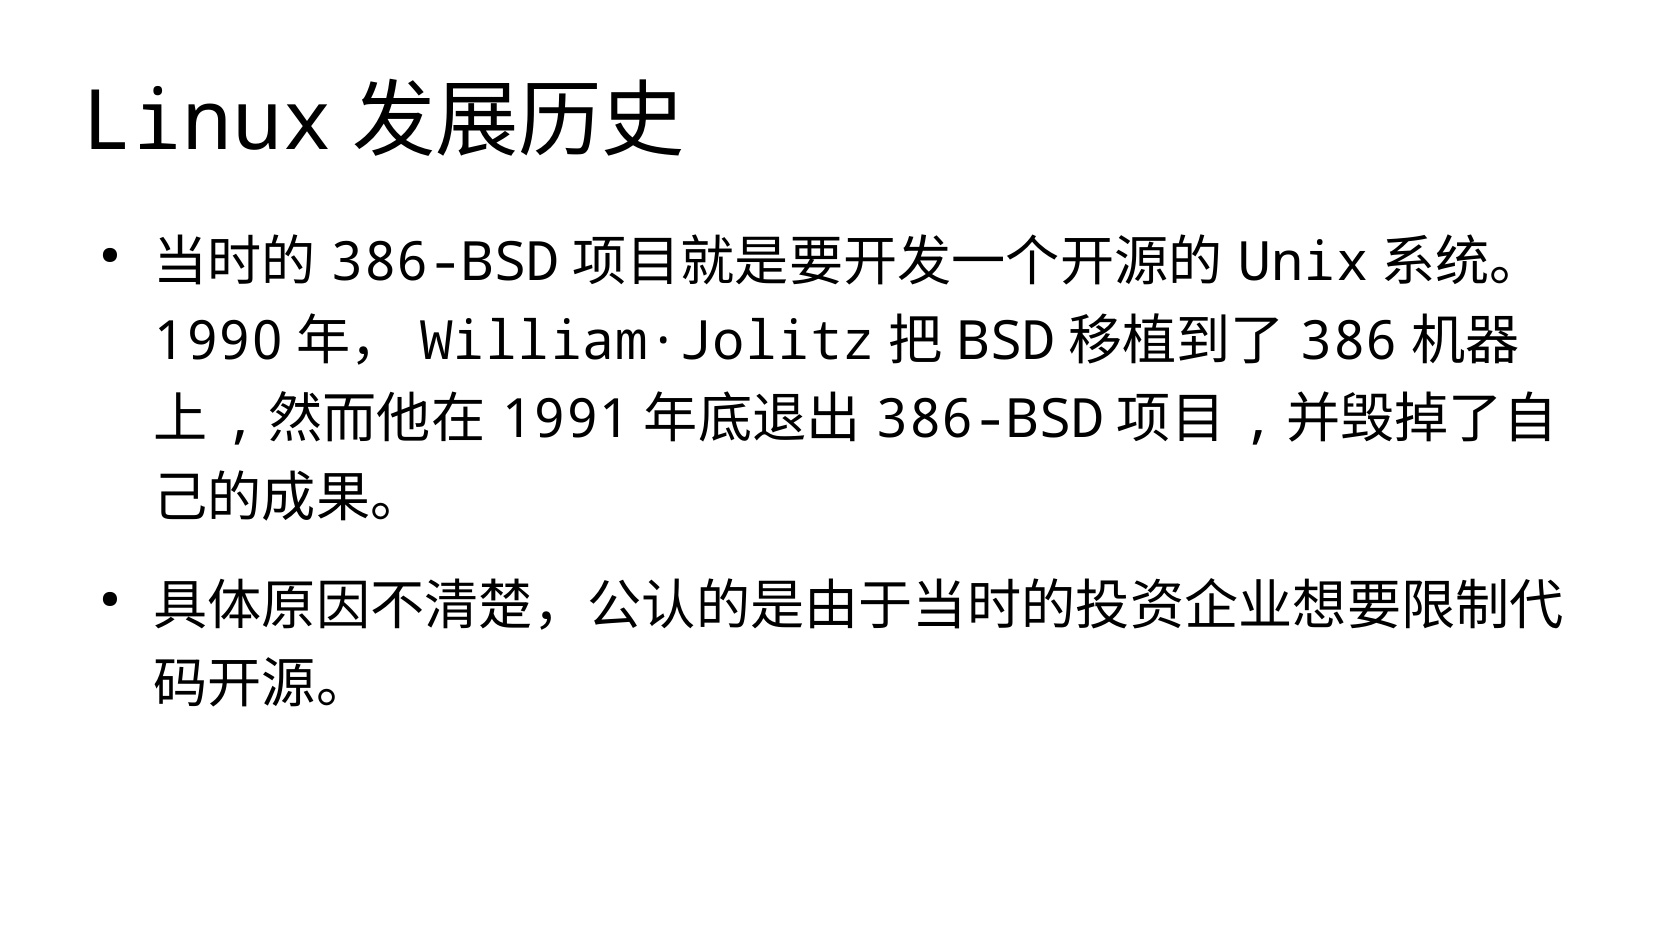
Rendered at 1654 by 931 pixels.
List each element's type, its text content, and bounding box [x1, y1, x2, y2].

title Linux发展历史 [82, 37, 1571, 189]
list 当时的386-BSD项目就是要开发一个开源的Unix系统。1990年，William·Jolitz把BSD移植到了386机器上,然而他在1991年底退出386-BSD项目,并毁掉了自己的成果。 具体原因不清楚，公认的是由于当时的投资企业想要限制代码开源。 [82, 217, 1571, 886]
